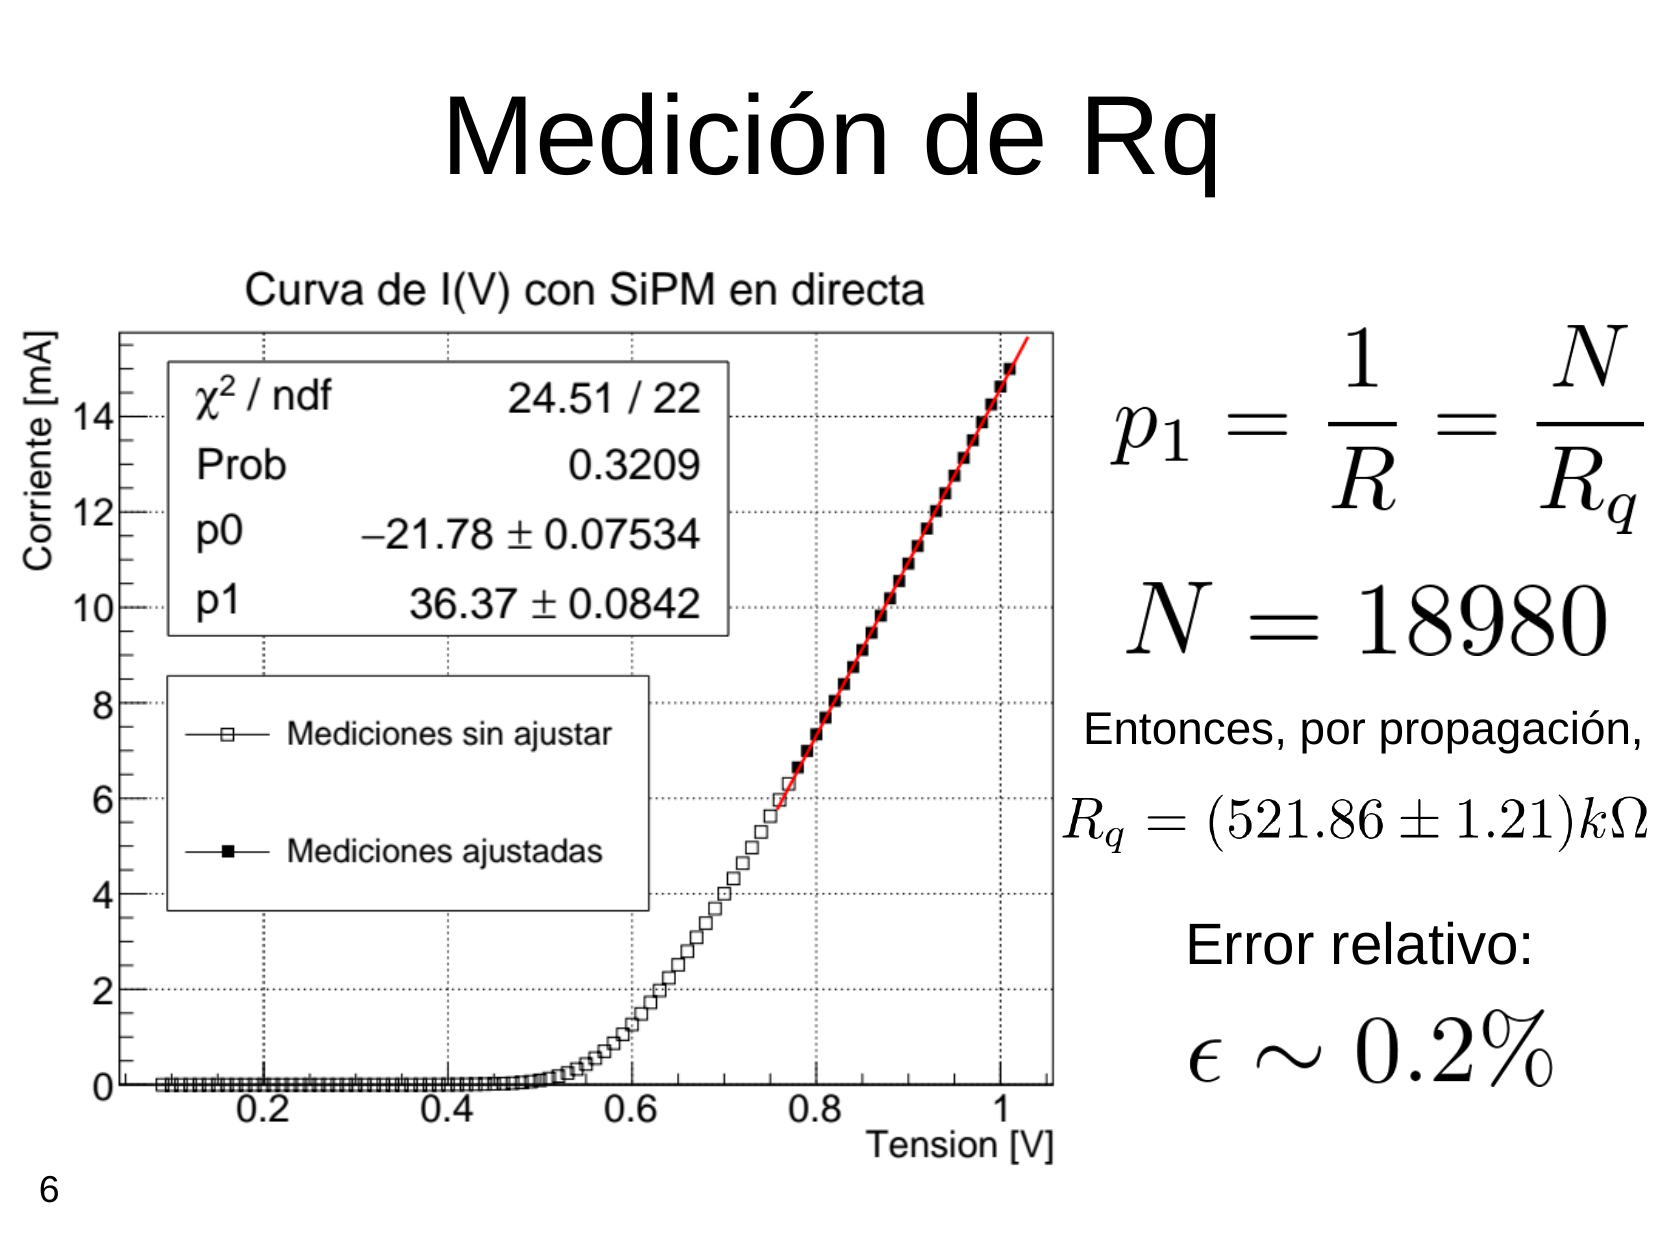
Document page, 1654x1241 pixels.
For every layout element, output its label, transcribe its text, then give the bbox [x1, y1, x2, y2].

picture [3, 240, 1647, 1179]
text_box <number> [24, 1160, 683, 1222]
text_box Error relativo: [1170, 900, 1591, 986]
text_box Entonces, por propagación, [1068, 693, 1654, 811]
title Medición de Rq [68, 29, 1556, 238]
picture [1189, 1009, 1553, 1087]
